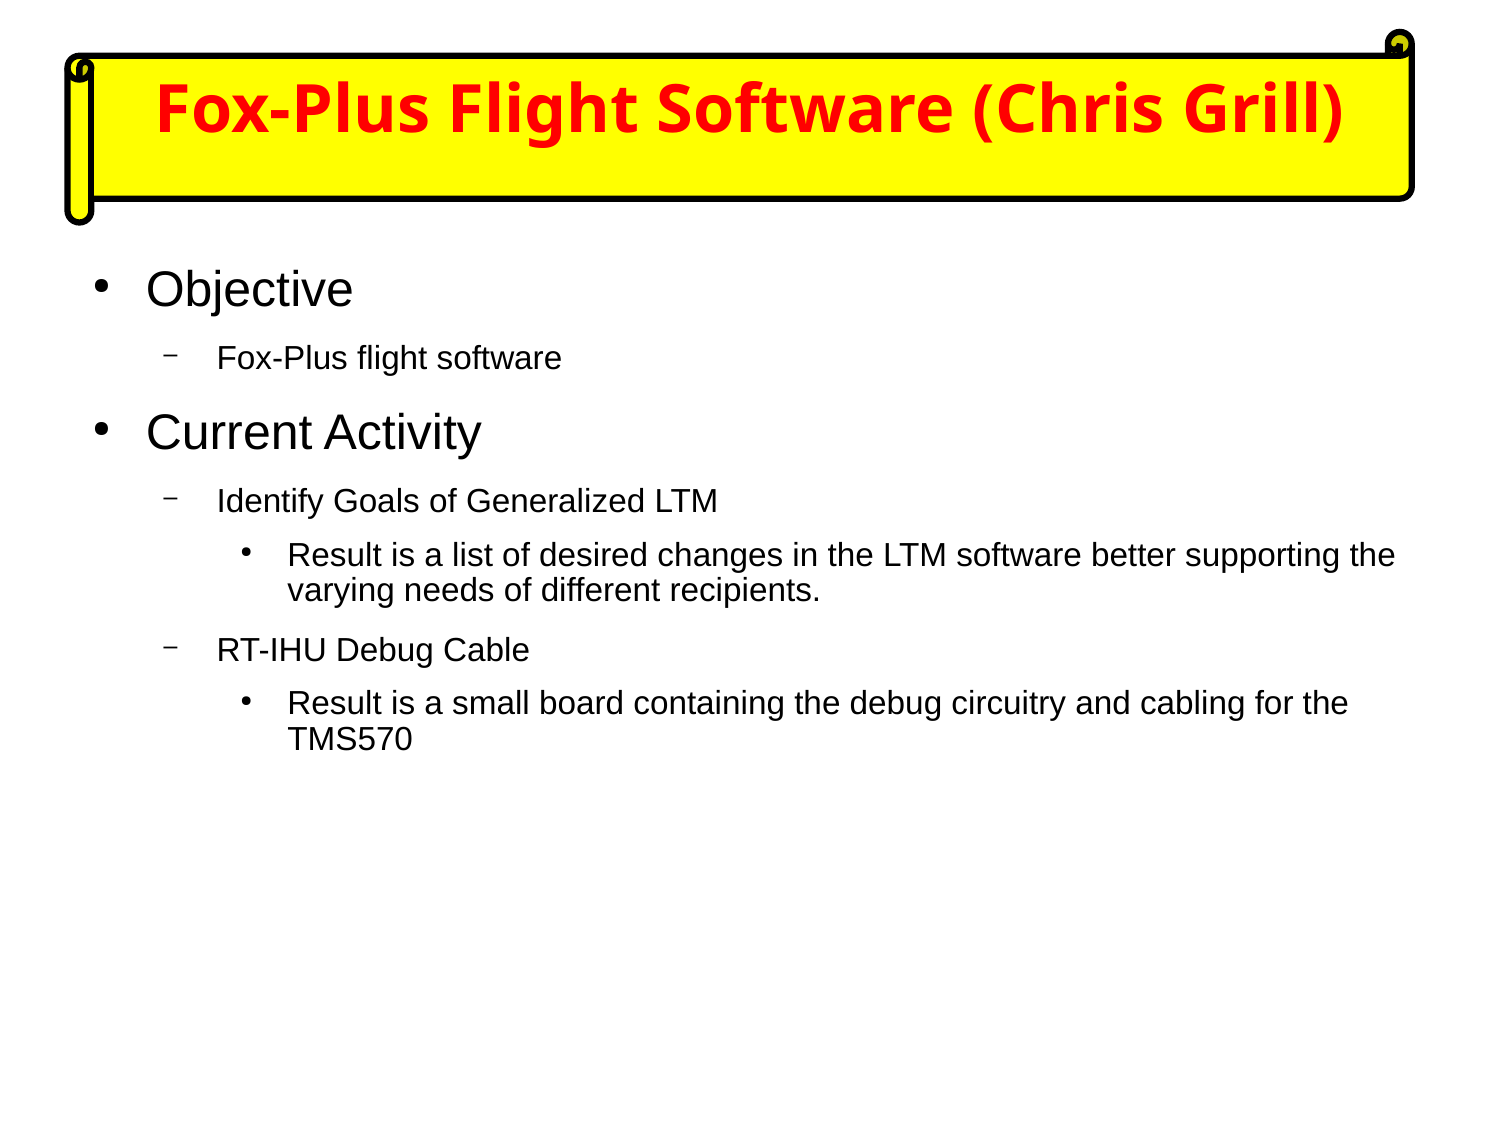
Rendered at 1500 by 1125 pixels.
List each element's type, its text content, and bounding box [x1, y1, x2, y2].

text_box [72, 31, 1412, 58]
list Objective Fox-Plus flight software Current Activity Identify Goals of Generalized LTM Result is a list of desired changes in the LTM software better supporting the varying needs of different recipients. RT-IHU Debug Cable Result is a small board containing the debug circuitry and cabling for the TMS570 [75, 263, 1425, 916]
text_box Fox-Plus Flight Software (Chris Grill) [0, 58, 1500, 154]
text_box [67, 154, 1412, 223]
